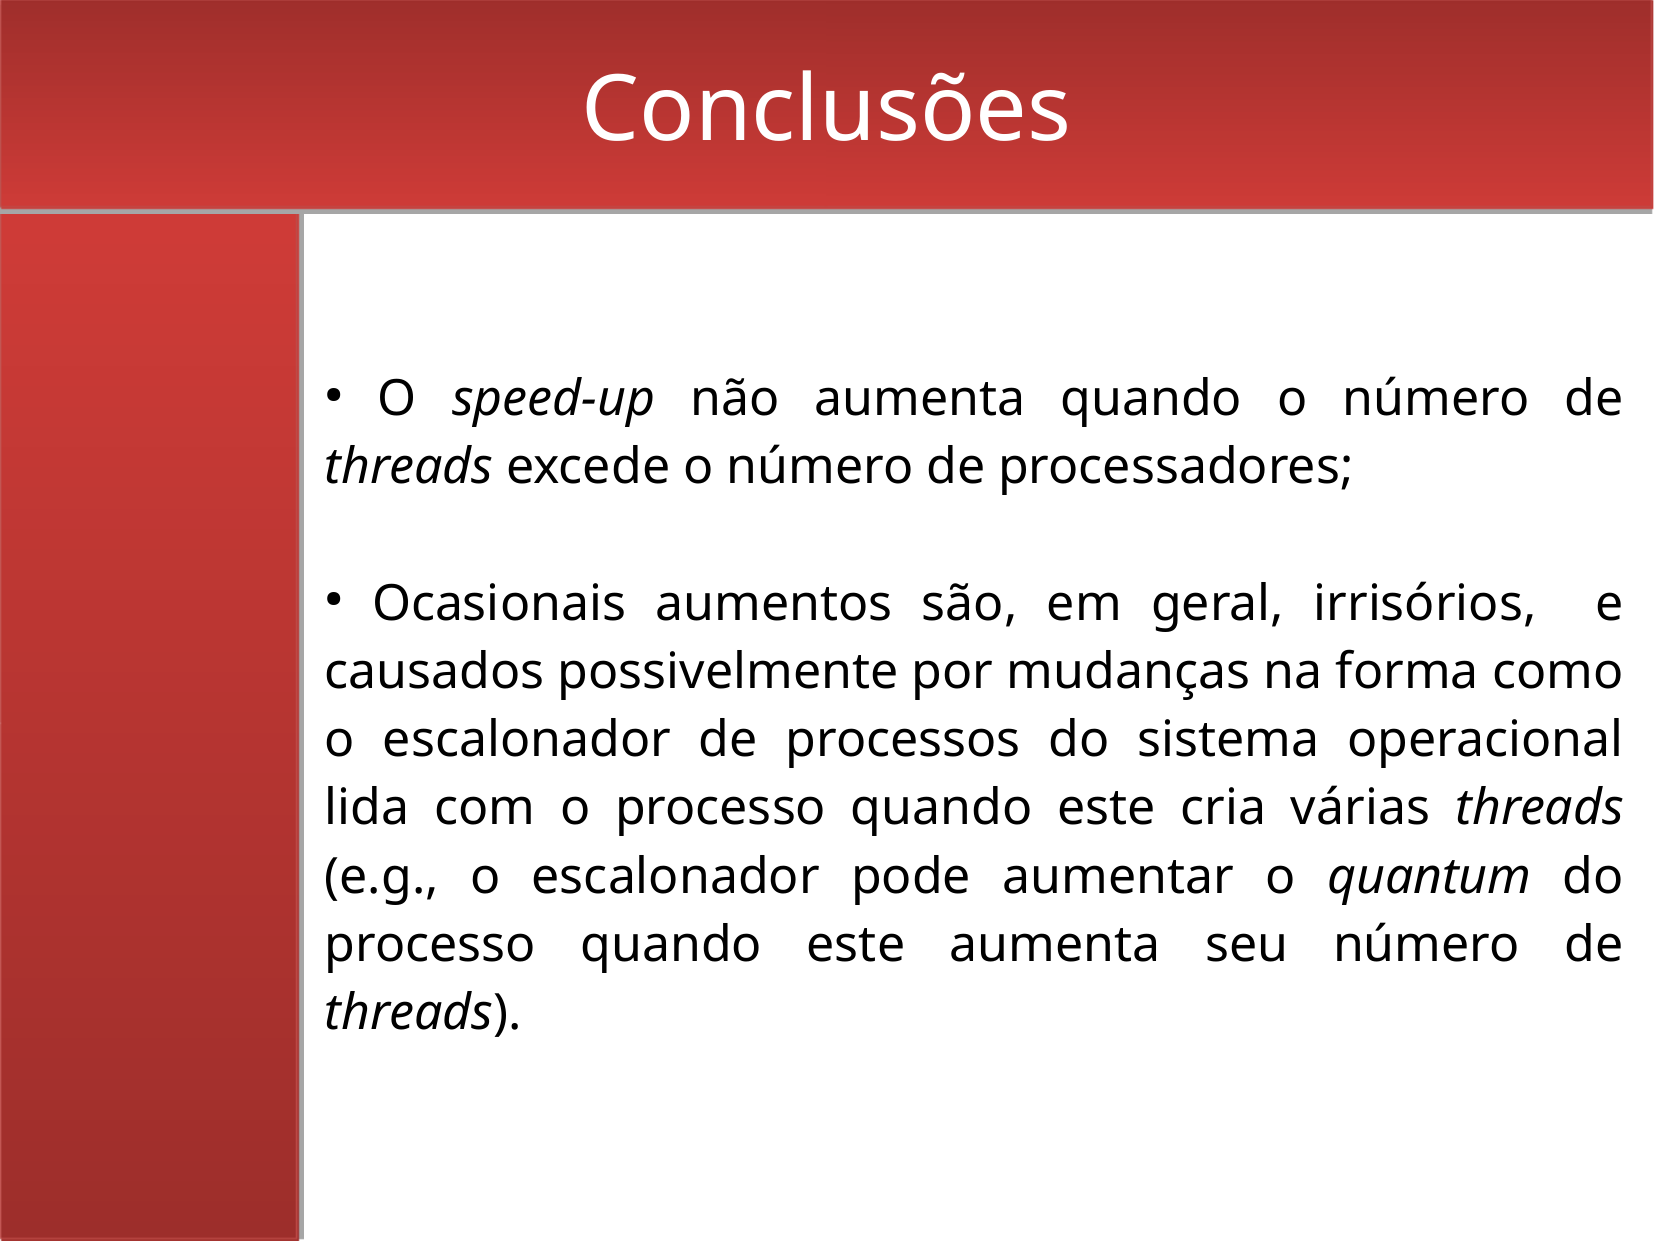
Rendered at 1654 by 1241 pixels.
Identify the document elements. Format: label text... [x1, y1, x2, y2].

title Conclusões [29, 31, 1625, 178]
subtitle O speed-up não aumenta quando o número de threads excede o número de processadores; Ocasionais aumentos são, em geral, irrisórios, e causados possivelmente por mudanças na forma como o escalonador de processos do sistema operacional lida com o processo quando este cria várias threads (e.g., o escalonador pode aumentar o quantum do processo quando este aumenta seu número de threads). [324, 361, 1625, 1166]
picture [0, 0, 1654, 1241]
